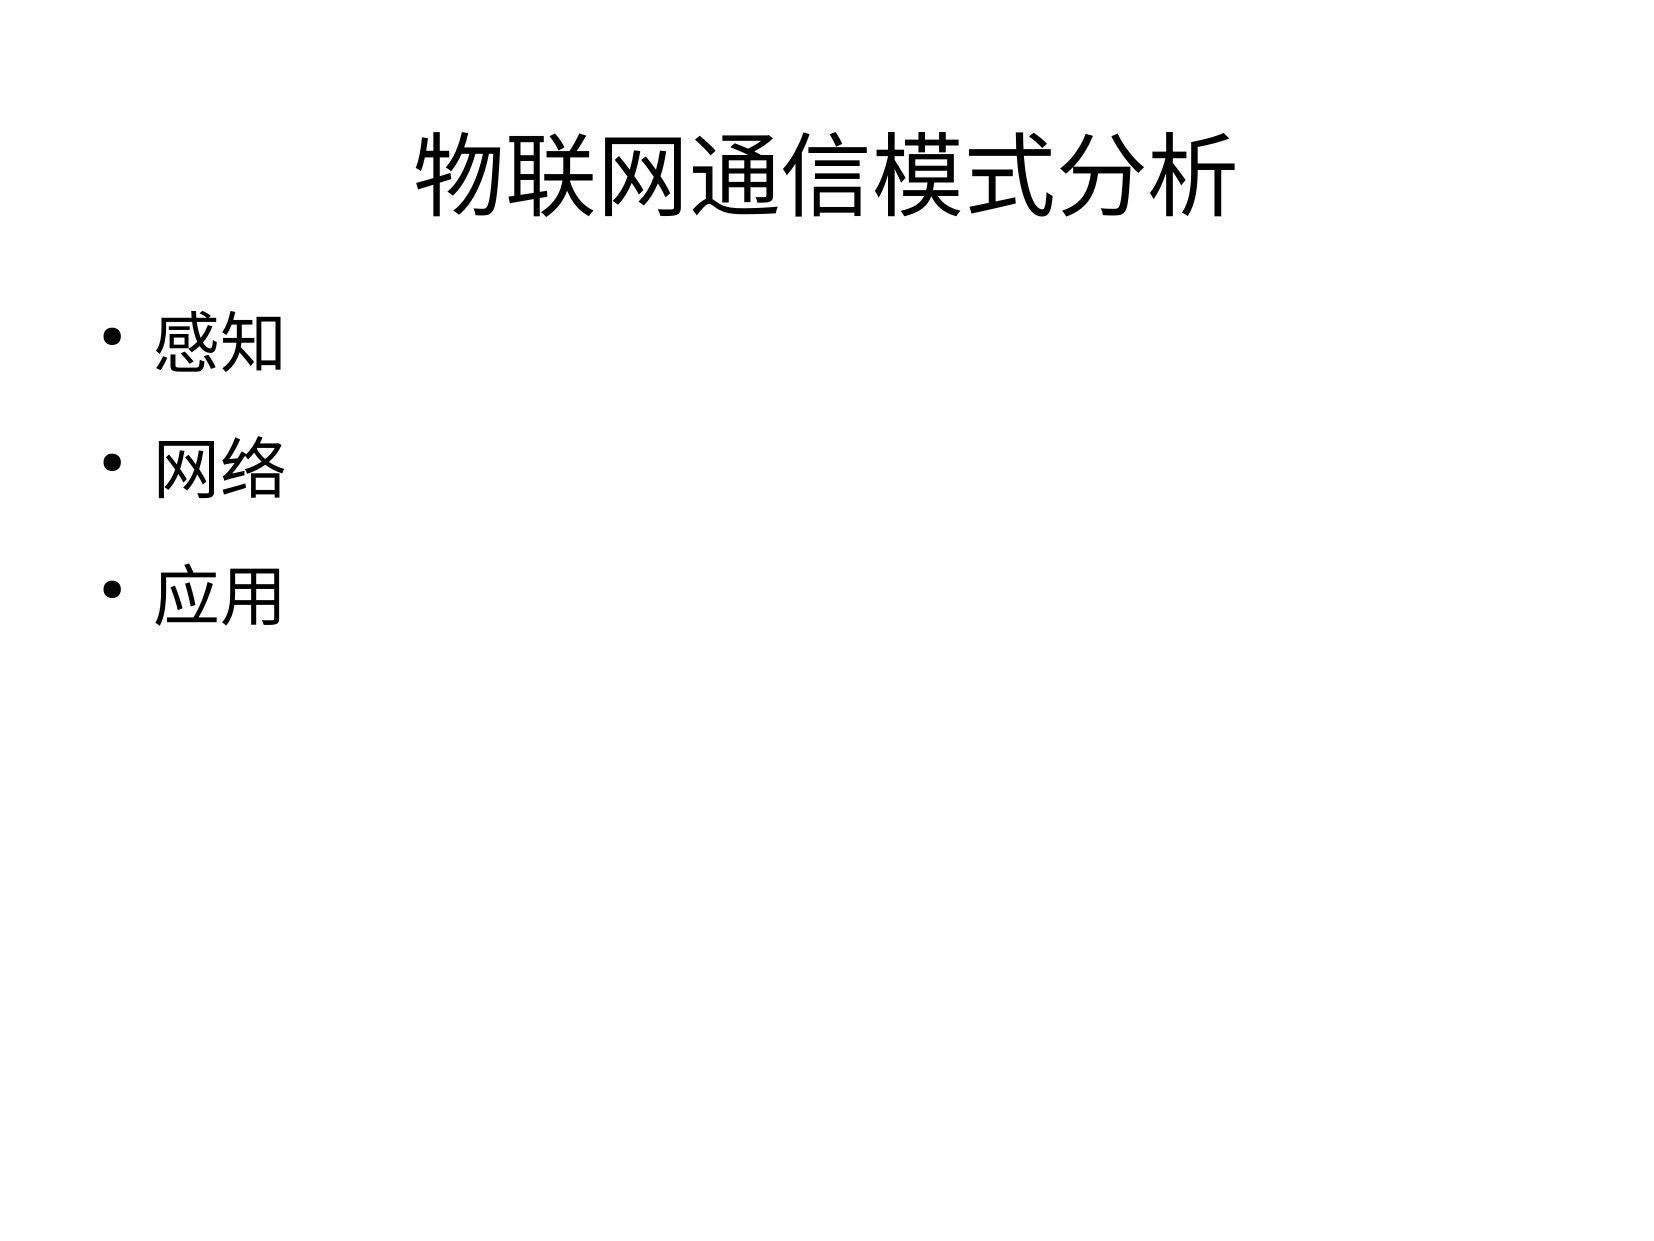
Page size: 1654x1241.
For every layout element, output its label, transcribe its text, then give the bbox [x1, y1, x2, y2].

title 物联网通信模式分析 [82, 49, 1571, 257]
list 感知 网络 应用 [82, 290, 1571, 1010]
